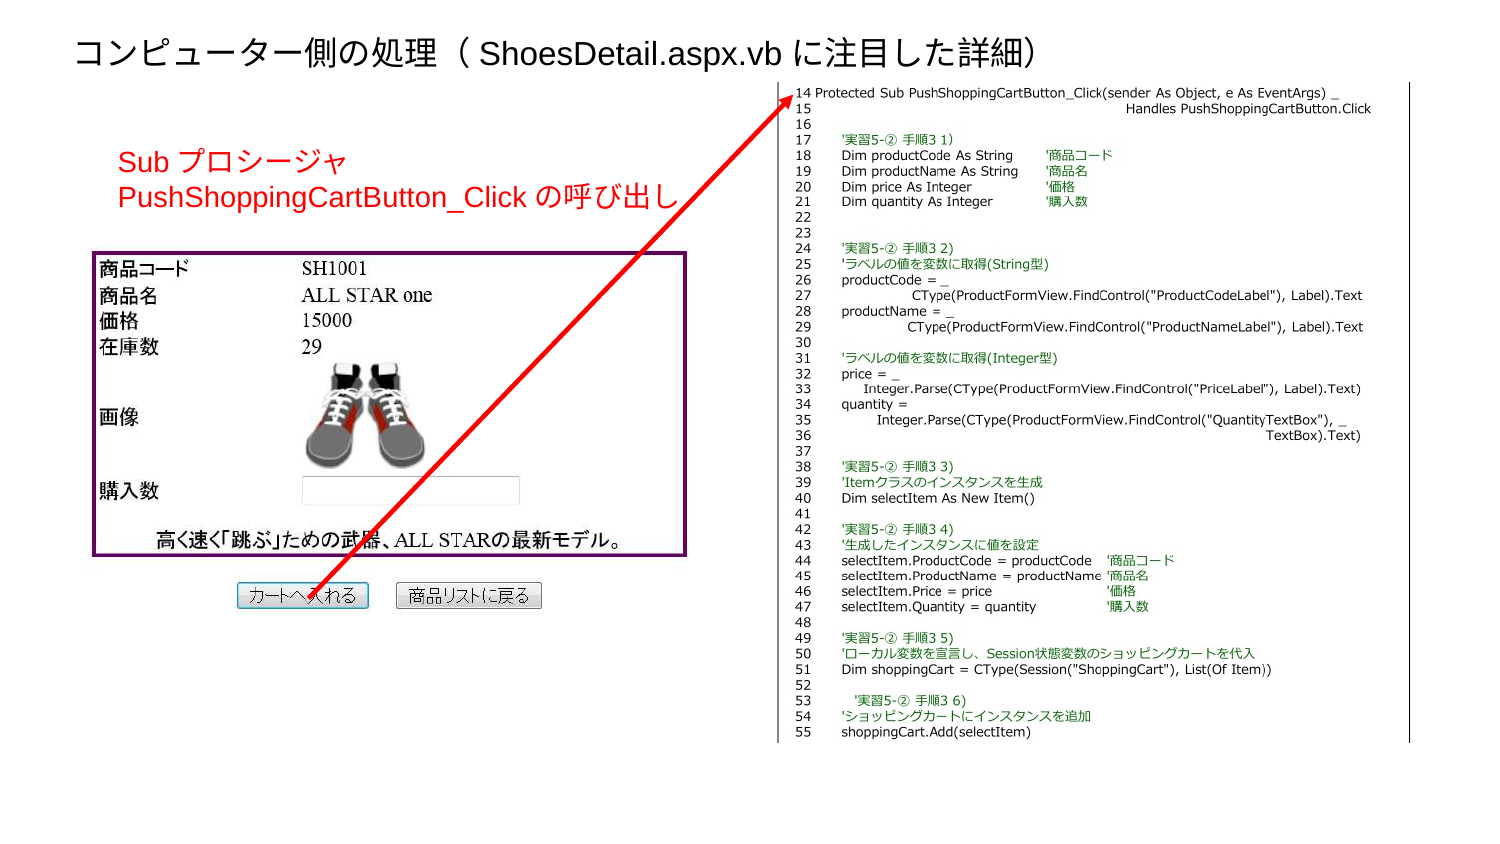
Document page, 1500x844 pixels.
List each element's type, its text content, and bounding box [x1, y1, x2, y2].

text_box Subプロシージャ PushShoppingCartButton_Clickの呼び出し [102, 128, 710, 205]
title コンピューター側の処理（ShoesDetail.aspx.vbに注目した詳細） [57, 16, 1455, 69]
picture [774, 82, 1427, 743]
picture [57, 240, 710, 619]
